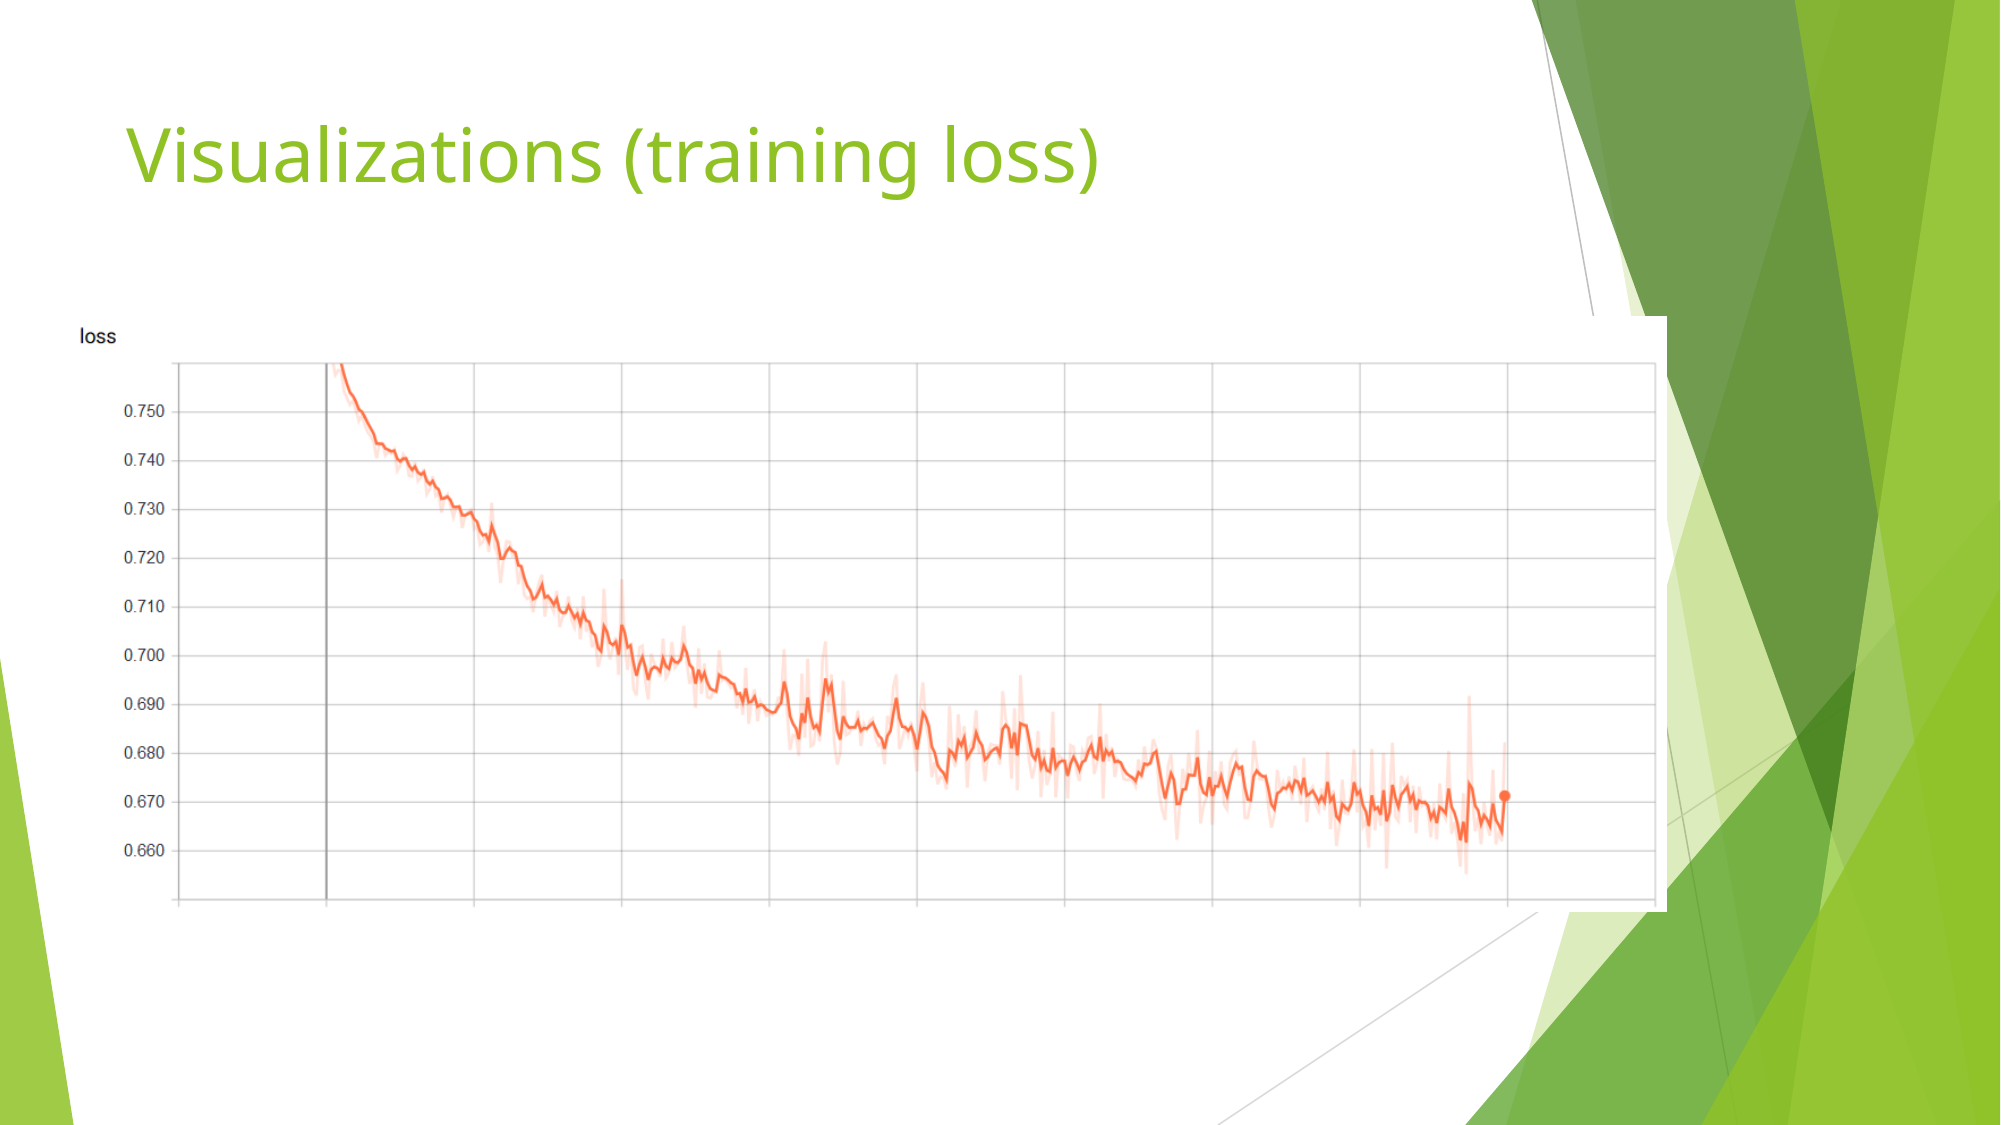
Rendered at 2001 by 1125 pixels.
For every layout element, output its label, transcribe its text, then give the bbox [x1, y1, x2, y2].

title Visualizations (training loss) [111, 99, 1522, 316]
picture [74, 316, 1667, 912]
